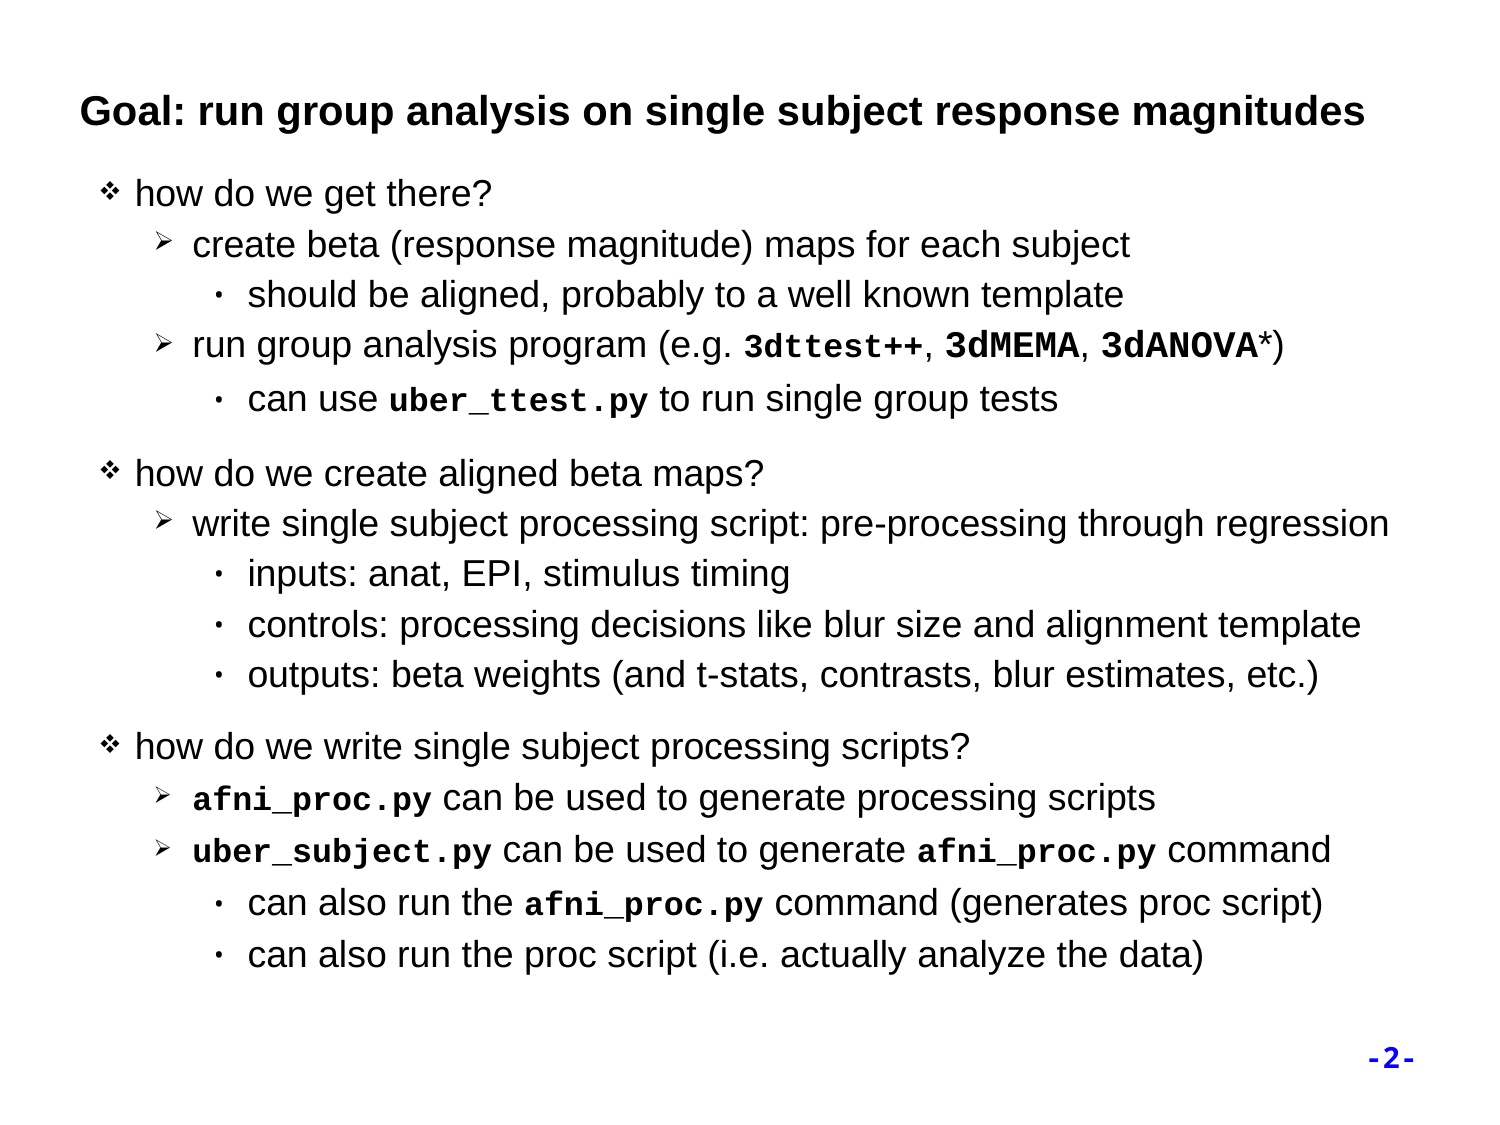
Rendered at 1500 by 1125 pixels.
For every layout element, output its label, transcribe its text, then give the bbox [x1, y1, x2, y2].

list Goal: run group analysis on single subject response magnitudes how do we get there? create beta (response magnitude) maps for each subject should be aligned, probably to a well known template run group analysis program (e.g. 3dttest++, 3dMEMA, 3dANOVA*) can use uber_ttest.py to run single group tests how do we create aligned beta maps? write single subject processing script: pre-processing through regression inputs: anat, EPI, stimulus timing controls: processing decisions like blur size and alignment template outputs: beta weights (and t-stats, contrasts, blur estimates, etc.) how do we write single subject processing scripts? afni_proc.py can be used to generate processing scripts uber_subject.py can be used to generate afni_proc.py command can also run the afni_proc.py command (generates proc script) can also run the proc script (i.e. actually analyze the data) [26, 75, 1463, 1113]
